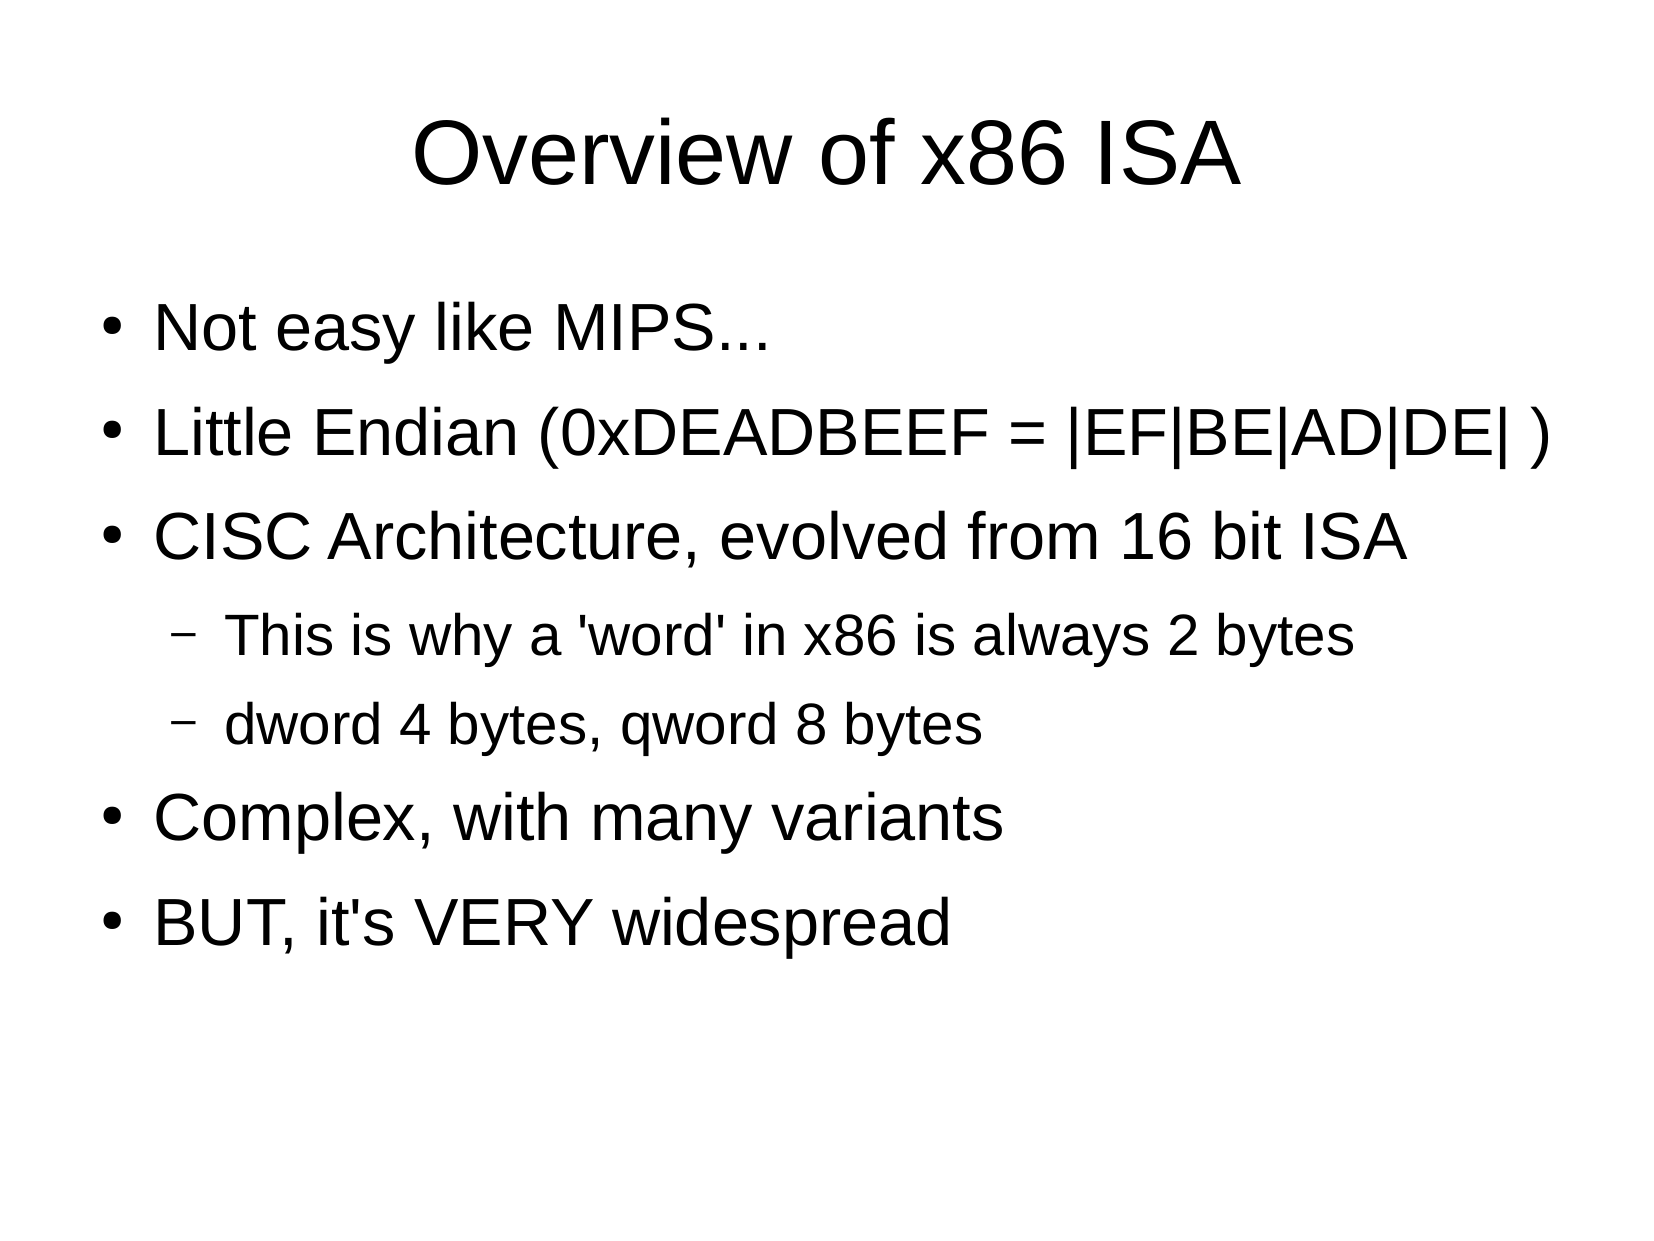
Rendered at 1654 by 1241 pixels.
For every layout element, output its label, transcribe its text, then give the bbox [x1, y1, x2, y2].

title Overview of x86 ISA [82, 49, 1571, 257]
list Not easy like MIPS... Little Endian (0xDEADBEEF = |EF|BE|AD|DE| ) CISC Architecture, evolved from 16 bit ISA This is why a 'word' in x86 is always 2 bytes dword 4 bytes, qword 8 bytes Complex, with many variants BUT, it's VERY widespread [82, 290, 1576, 1010]
